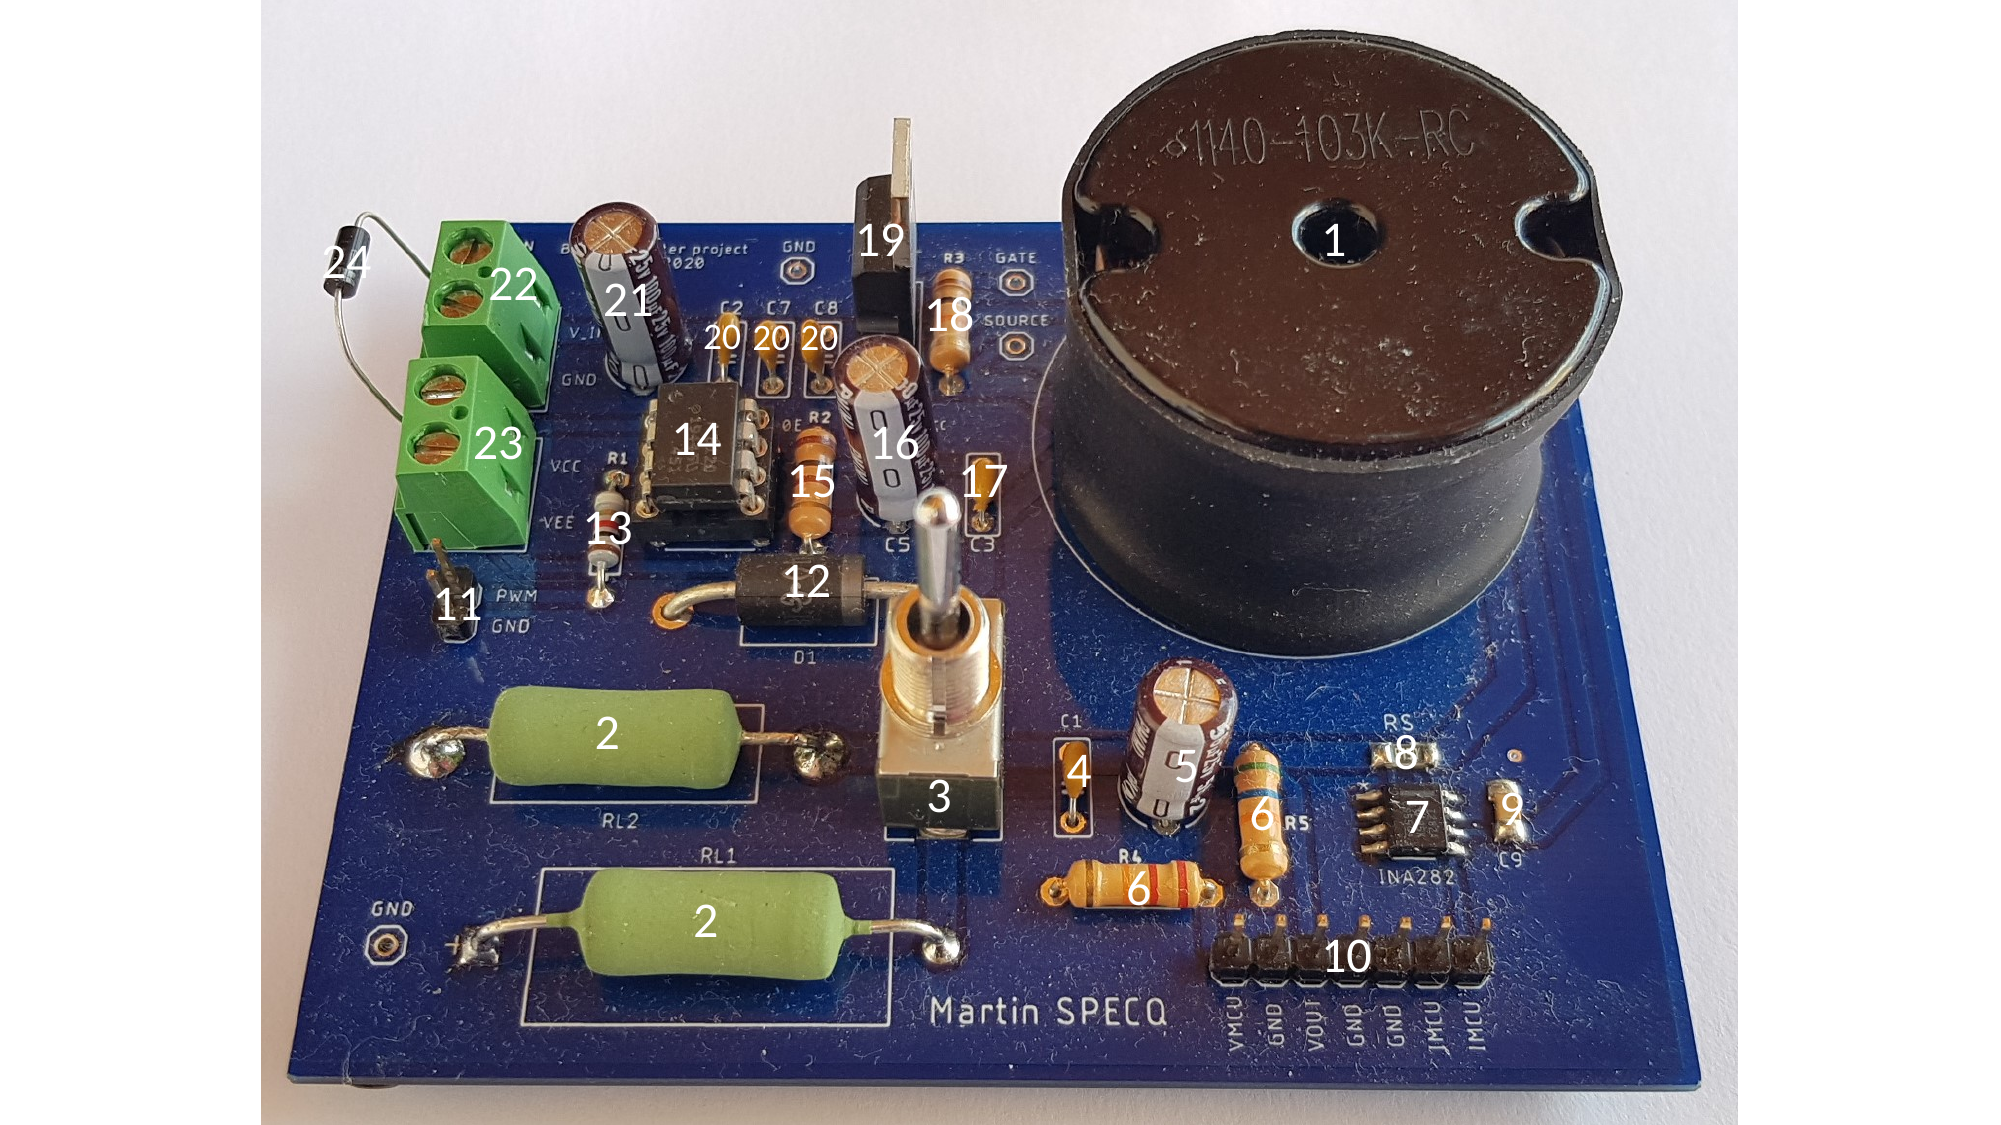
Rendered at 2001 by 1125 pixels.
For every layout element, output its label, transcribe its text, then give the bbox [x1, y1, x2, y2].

text_box 2 [678, 879, 734, 956]
text_box 12 [765, 539, 847, 616]
text_box 20 [688, 304, 757, 366]
text_box 15 [771, 439, 854, 516]
picture [261, 0, 1738, 1125]
text_box 18 [909, 274, 991, 350]
text_box 2 [579, 692, 636, 768]
text_box 17 [943, 439, 1025, 516]
text_box 11 [417, 562, 499, 639]
text_box 13 [567, 486, 649, 563]
text_box 7 [1389, 775, 1446, 852]
text_box 5 [1158, 724, 1215, 862]
text_box 24 [305, 221, 388, 298]
text_box 16 [854, 401, 936, 478]
text_box 23 [457, 401, 540, 478]
text_box 19 [839, 198, 922, 275]
text_box 10 [1306, 914, 1388, 991]
text_box 20 [737, 305, 785, 366]
text_box 14 [656, 397, 738, 474]
text_box 6 [1234, 772, 1291, 849]
text_box 3 [911, 755, 968, 831]
text_box 6 [1111, 848, 1167, 924]
text_box 1 [1306, 198, 1363, 275]
text_box 9 [1484, 767, 1541, 844]
text_box 22 [473, 243, 555, 320]
text_box 20 [785, 305, 855, 367]
text_box 8 [1378, 711, 1435, 788]
text_box 21 [588, 259, 670, 336]
text_box 4 [1051, 730, 1108, 806]
